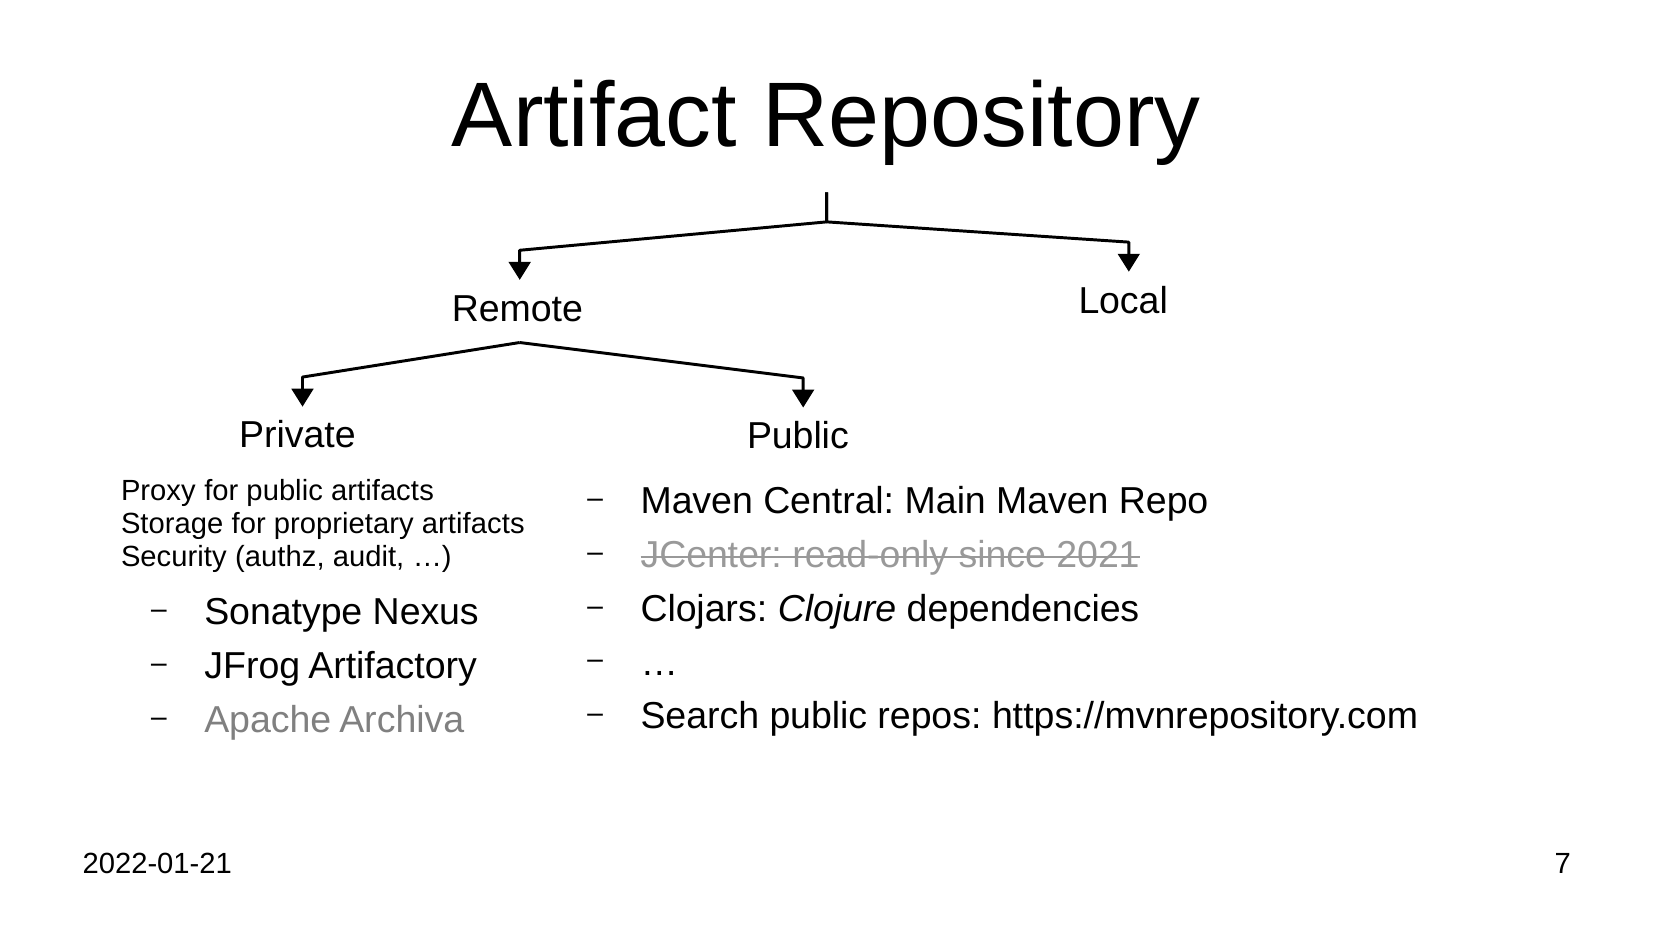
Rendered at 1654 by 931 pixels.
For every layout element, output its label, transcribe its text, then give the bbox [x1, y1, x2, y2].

text_box Maven Central: Main Maven Repo JCenter: read-only since 2021 Clojars: Clojure dependencies … Search public repos: https://mvnrepository.com [555, 472, 1501, 762]
text_box Private [224, 406, 381, 466]
text_box Local [1063, 271, 1194, 336]
text_box Proxy for public artifacts Storage for proprietary artifacts Security (authz, audit, …) [106, 466, 567, 608]
text_box Sonatype Nexus JFrog Artifactory Apache Archiva [118, 608, 521, 773]
title Artifact Repository [82, 37, 1571, 193]
text_box Public [732, 407, 875, 471]
text_box Remote [437, 279, 603, 337]
